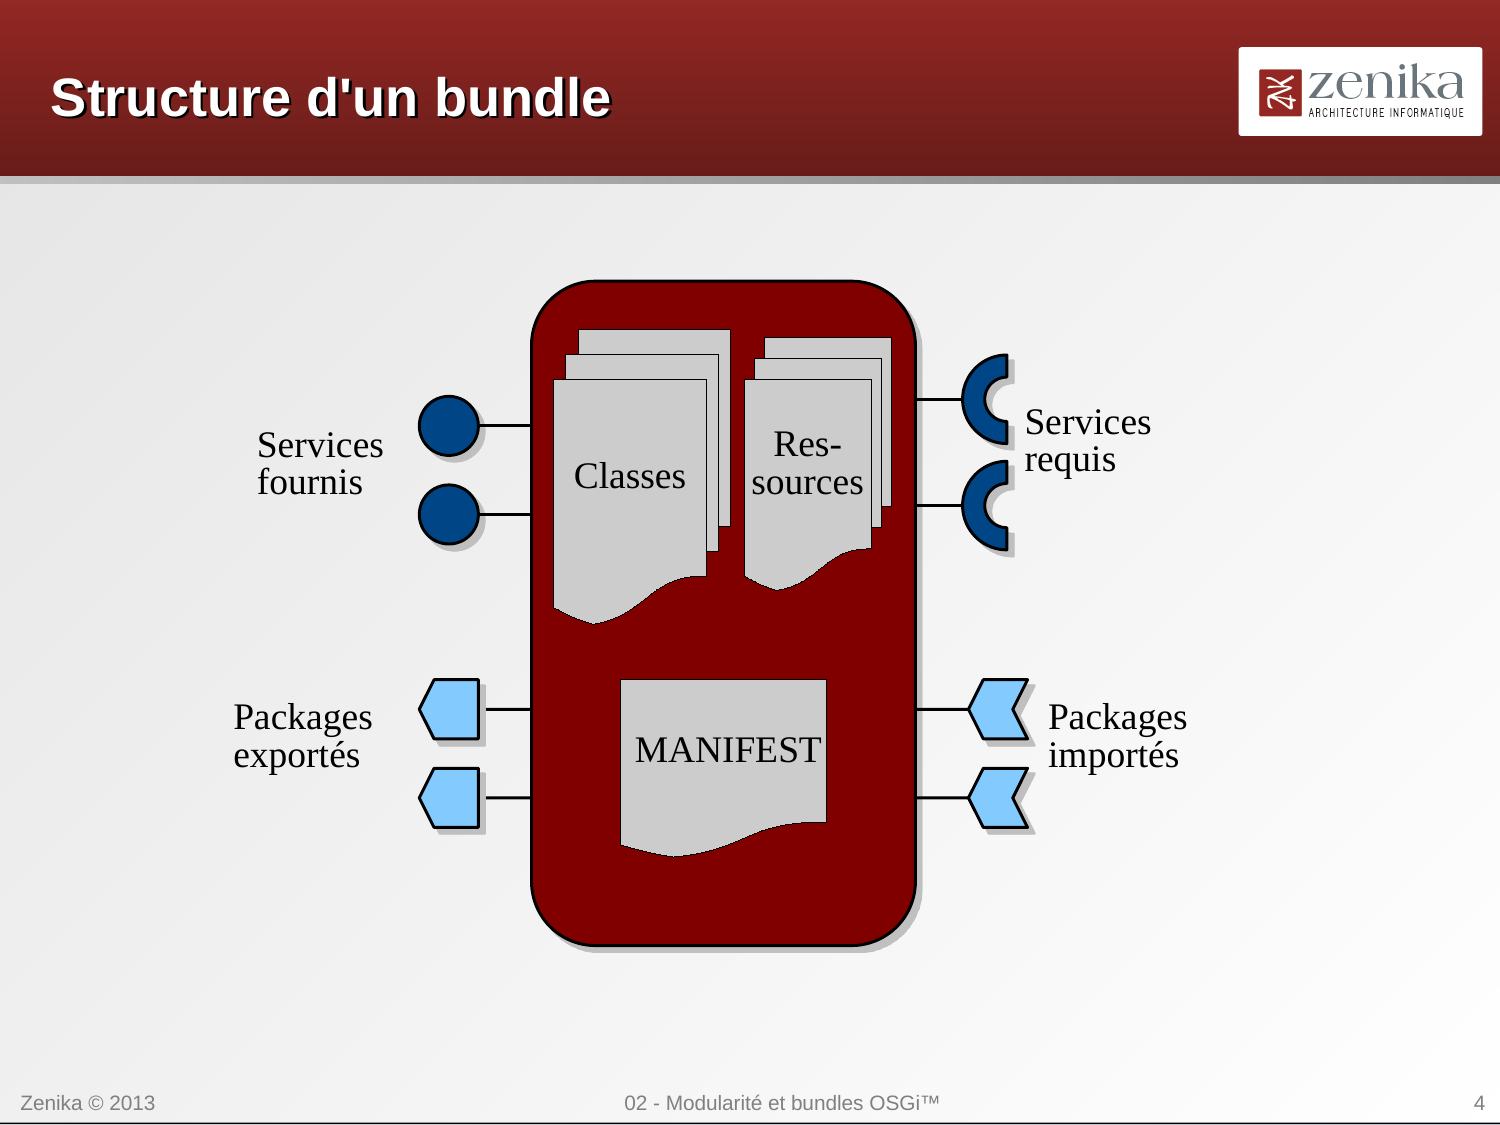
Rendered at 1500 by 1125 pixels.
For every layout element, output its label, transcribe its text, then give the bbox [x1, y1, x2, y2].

text_box MANIFEST [620, 679, 827, 858]
text_box [419, 484, 479, 545]
text_box [419, 768, 479, 828]
text_box Packages exportés [218, 692, 426, 789]
text_box [968, 768, 1028, 828]
picture [1257, 58, 1464, 125]
text_box [419, 396, 479, 456]
title Structure d'un bundle [50, 15, 1206, 180]
text_box Packages importés [1033, 692, 1241, 789]
text_box Services fournis [242, 420, 420, 516]
text_box [968, 679, 1028, 739]
text_box [531, 281, 916, 946]
text_box [962, 461, 1007, 550]
text_box Res- sources [744, 337, 892, 591]
text_box Classes [553, 329, 731, 625]
text_box [426, 679, 479, 739]
text_box Services requis [1009, 397, 1188, 493]
text_box [962, 354, 1007, 444]
